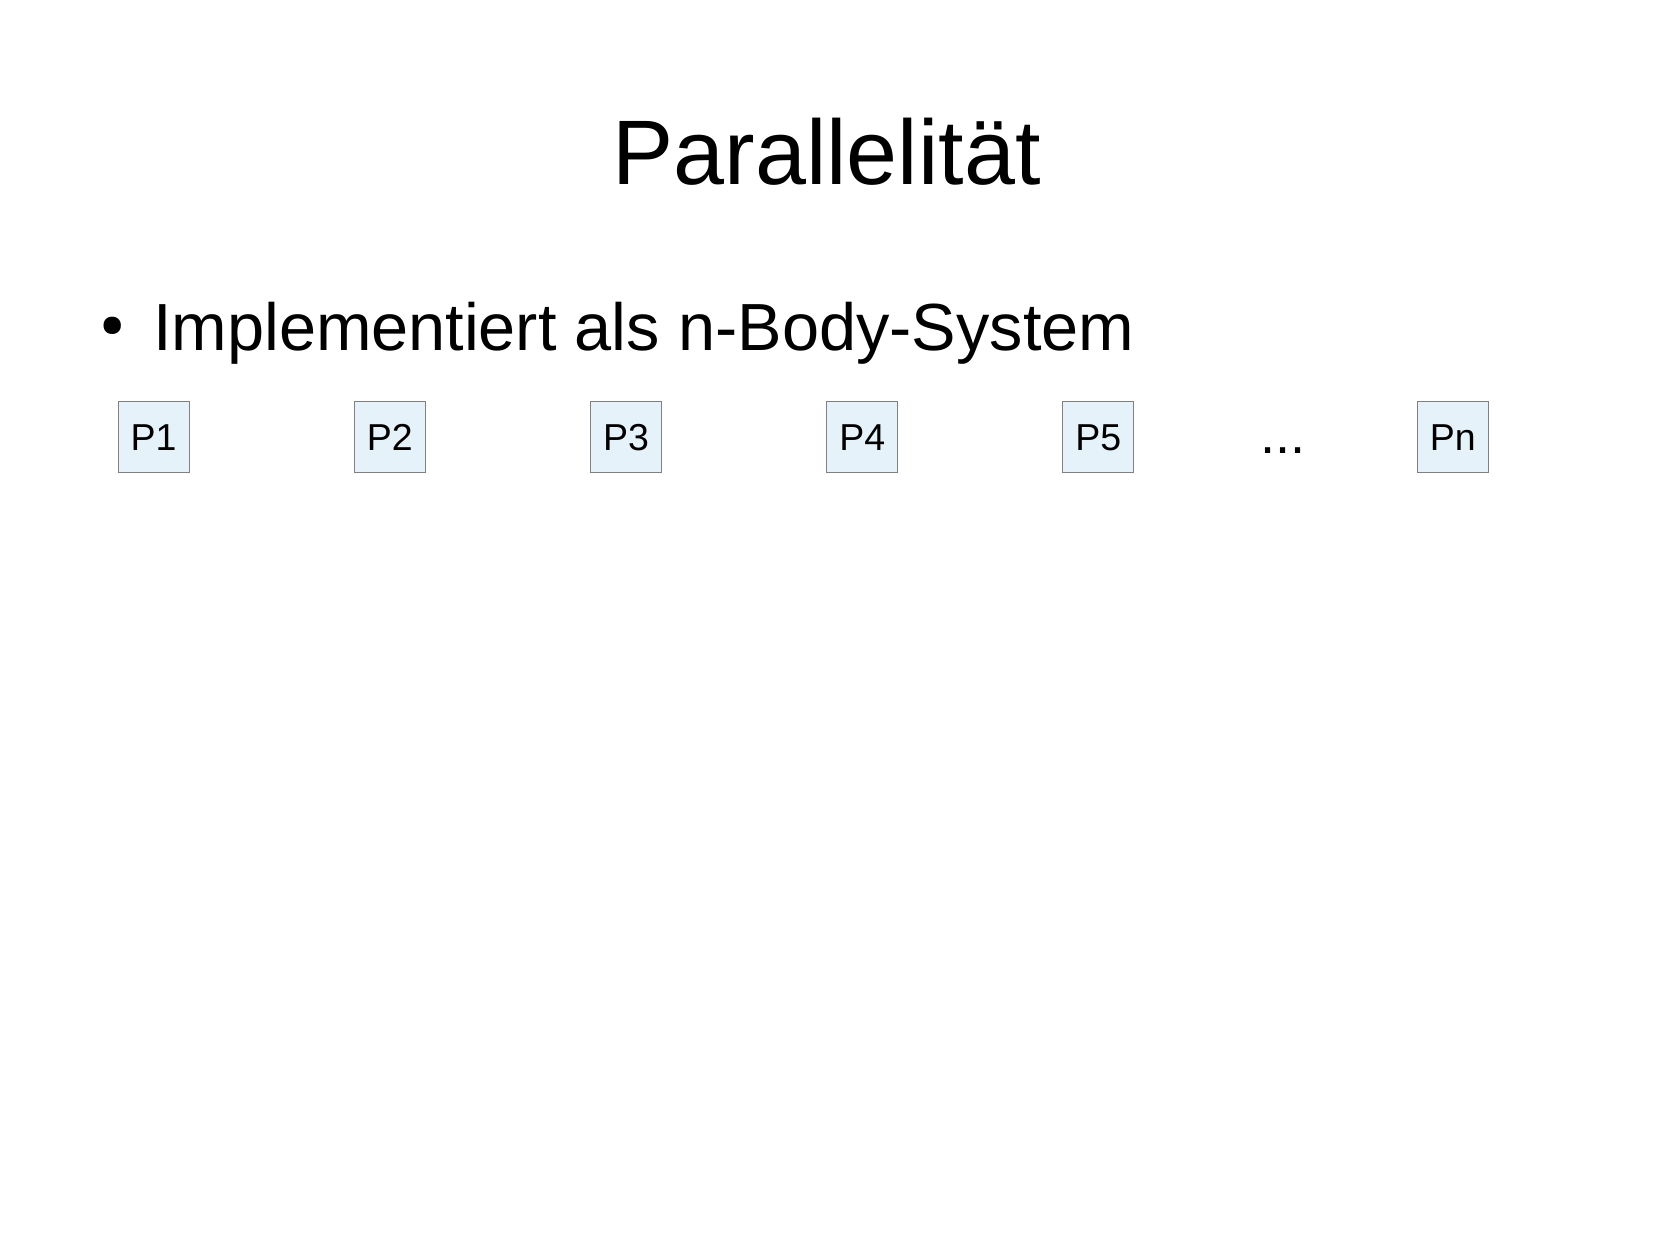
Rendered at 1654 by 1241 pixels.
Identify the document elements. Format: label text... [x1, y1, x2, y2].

text_box P4 [826, 401, 898, 473]
text_box Pn [1417, 401, 1489, 473]
text_box P2 [354, 401, 426, 473]
text_box P3 [590, 401, 662, 473]
text_box ... [1246, 397, 1329, 473]
text_box P5 [1062, 401, 1134, 473]
title Parallelität [82, 49, 1571, 257]
list Implementiert als n-Body-System [82, 290, 1538, 1010]
text_box P1 [118, 401, 190, 473]
